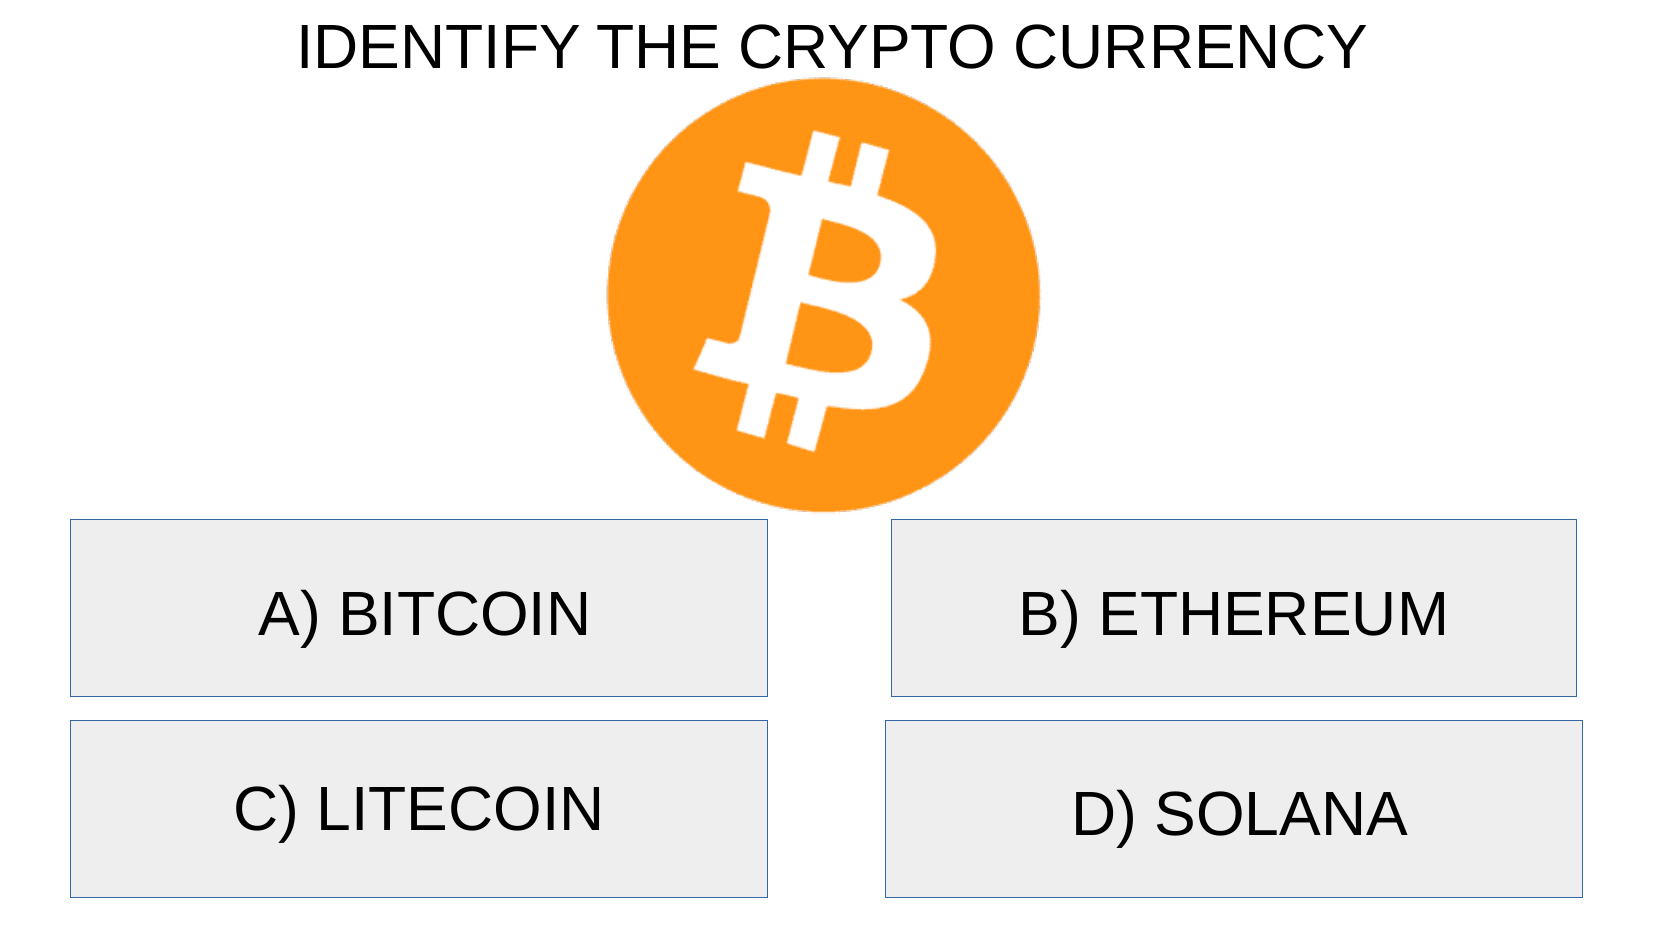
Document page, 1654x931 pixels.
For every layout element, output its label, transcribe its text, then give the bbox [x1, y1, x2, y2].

text_box [70, 519, 768, 535]
text_box [885, 720, 1583, 898]
text_box [891, 519, 1577, 697]
title B) ETHEREUM [909, 535, 1560, 692]
title A) BITCOIN [0, 535, 909, 691]
text_box [70, 720, 768, 730]
text_box [70, 886, 768, 898]
title C) LITECOIN [70, 730, 768, 886]
picture [425, 70, 1224, 520]
title IDENTIFY THE CRYPTO CURRENCY [88, 0, 1577, 125]
text_box [70, 691, 768, 697]
title D) SOLANA [891, 736, 1589, 892]
